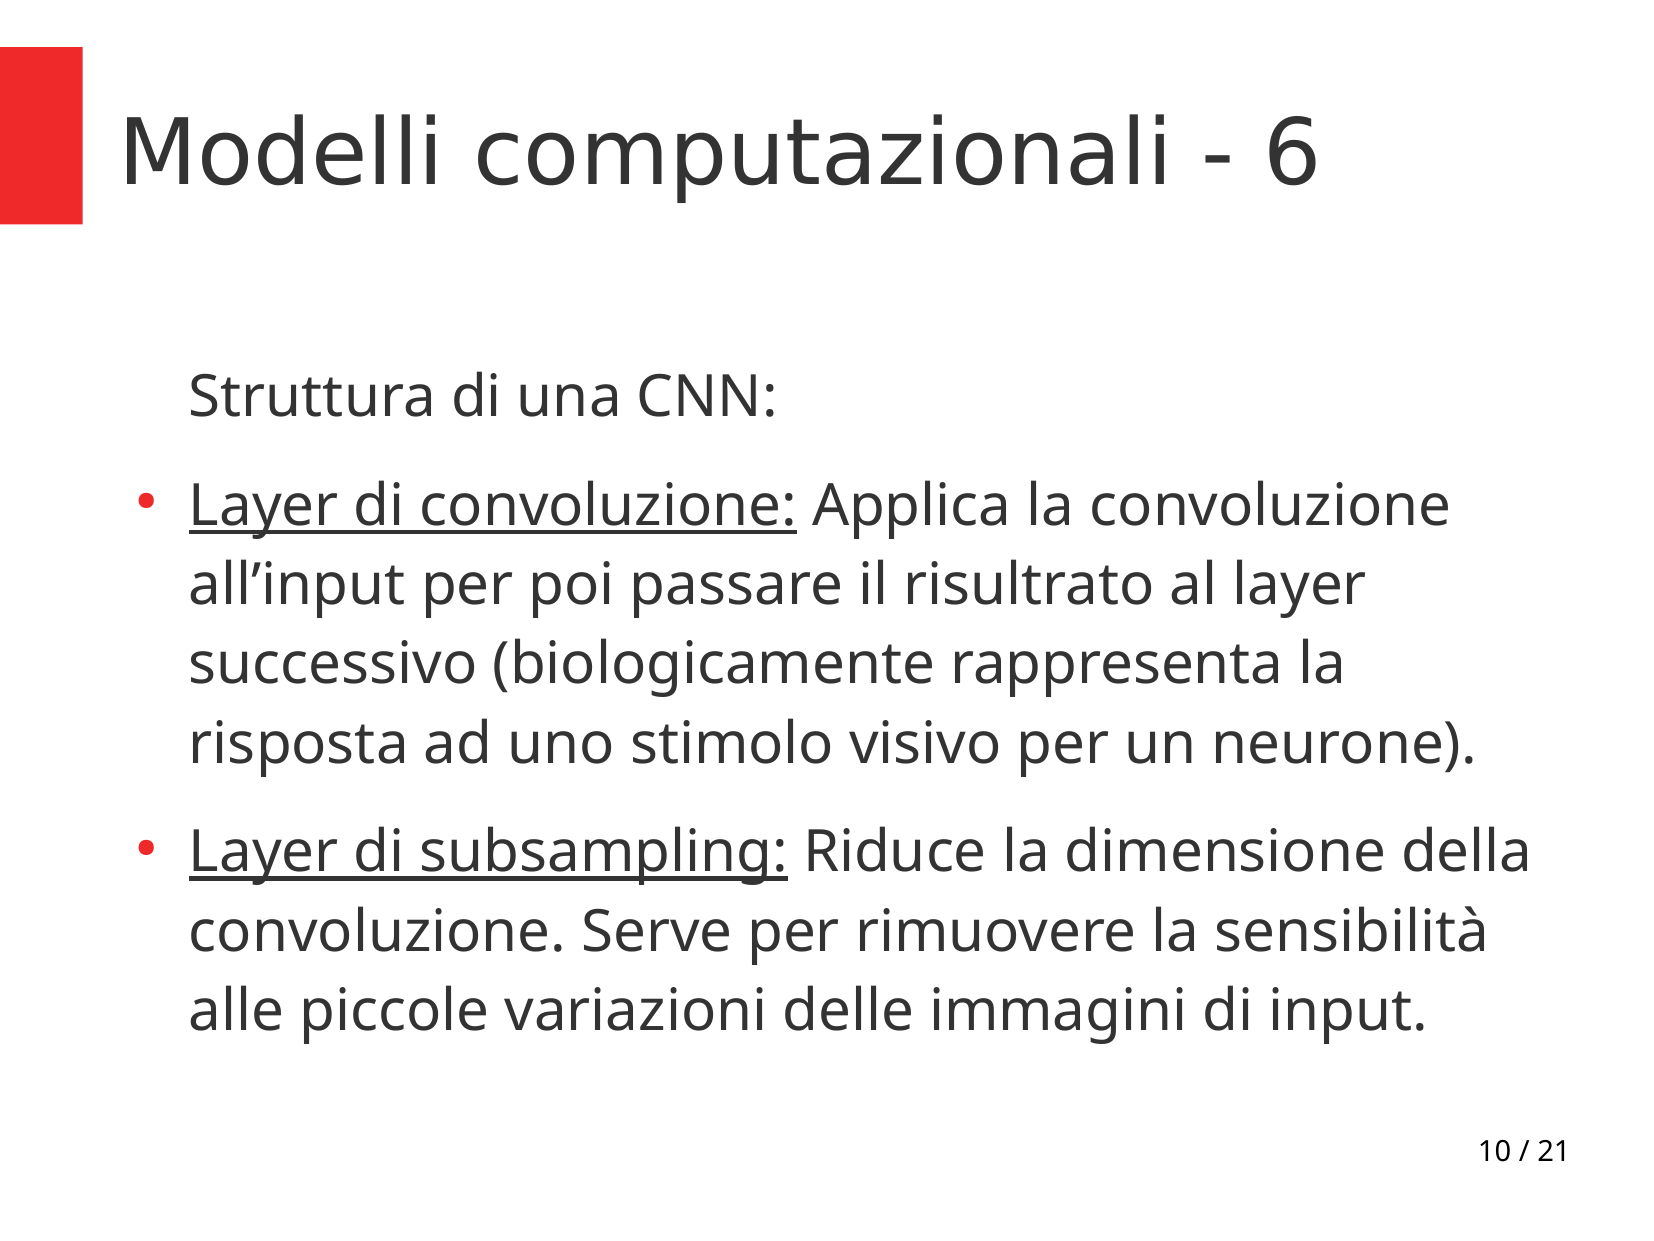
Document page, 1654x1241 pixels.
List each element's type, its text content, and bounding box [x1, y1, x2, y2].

list Struttura di una CNN: Layer di convoluzione: Applica la convoluzione all’input per poi passare il risultrato al layer successivo (biologicamente rappresenta la risposta ad uno stimolo visivo per un neurone). Layer di subsampling: Riduce la dimensione della convoluzione. Serve per rimuovere la sensibilità alle piccole variazioni delle immagini di input. [118, 354, 1536, 1074]
title Modelli computazionali - 6 [118, 49, 1571, 257]
